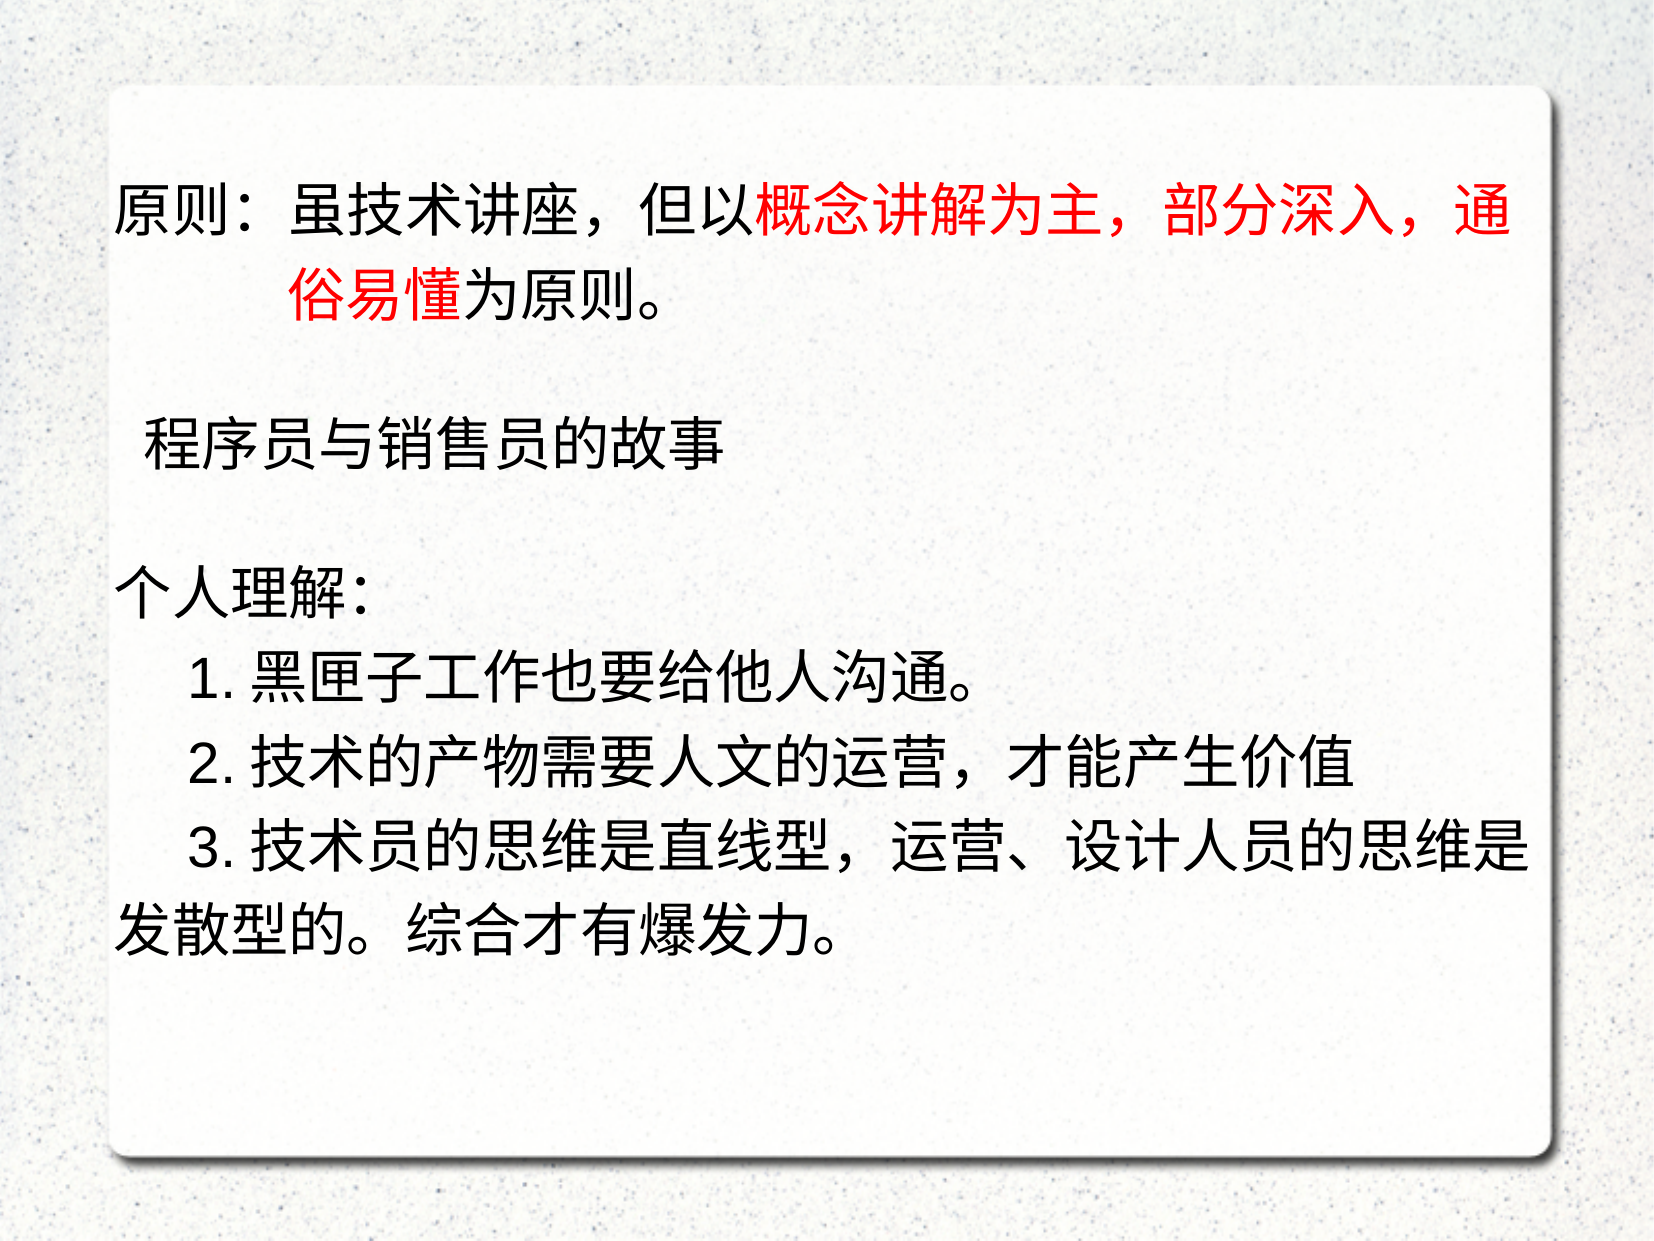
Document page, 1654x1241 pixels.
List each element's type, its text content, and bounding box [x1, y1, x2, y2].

subtitle 原则：虽技术讲座，但以概念讲解为主，部分深入，通 俗易懂为原则。 程序员与销售员的故事 个人理解： 1.黑匣子工作也要给他人沟通。 2.技术的产物需要人文的运营，才能产生价值 3.技术员的思维是直线型，运营、设计人员的思维是发散型的。综合才有爆发力。 [113, 123, 1569, 1075]
picture [0, 0, 1654, 1241]
